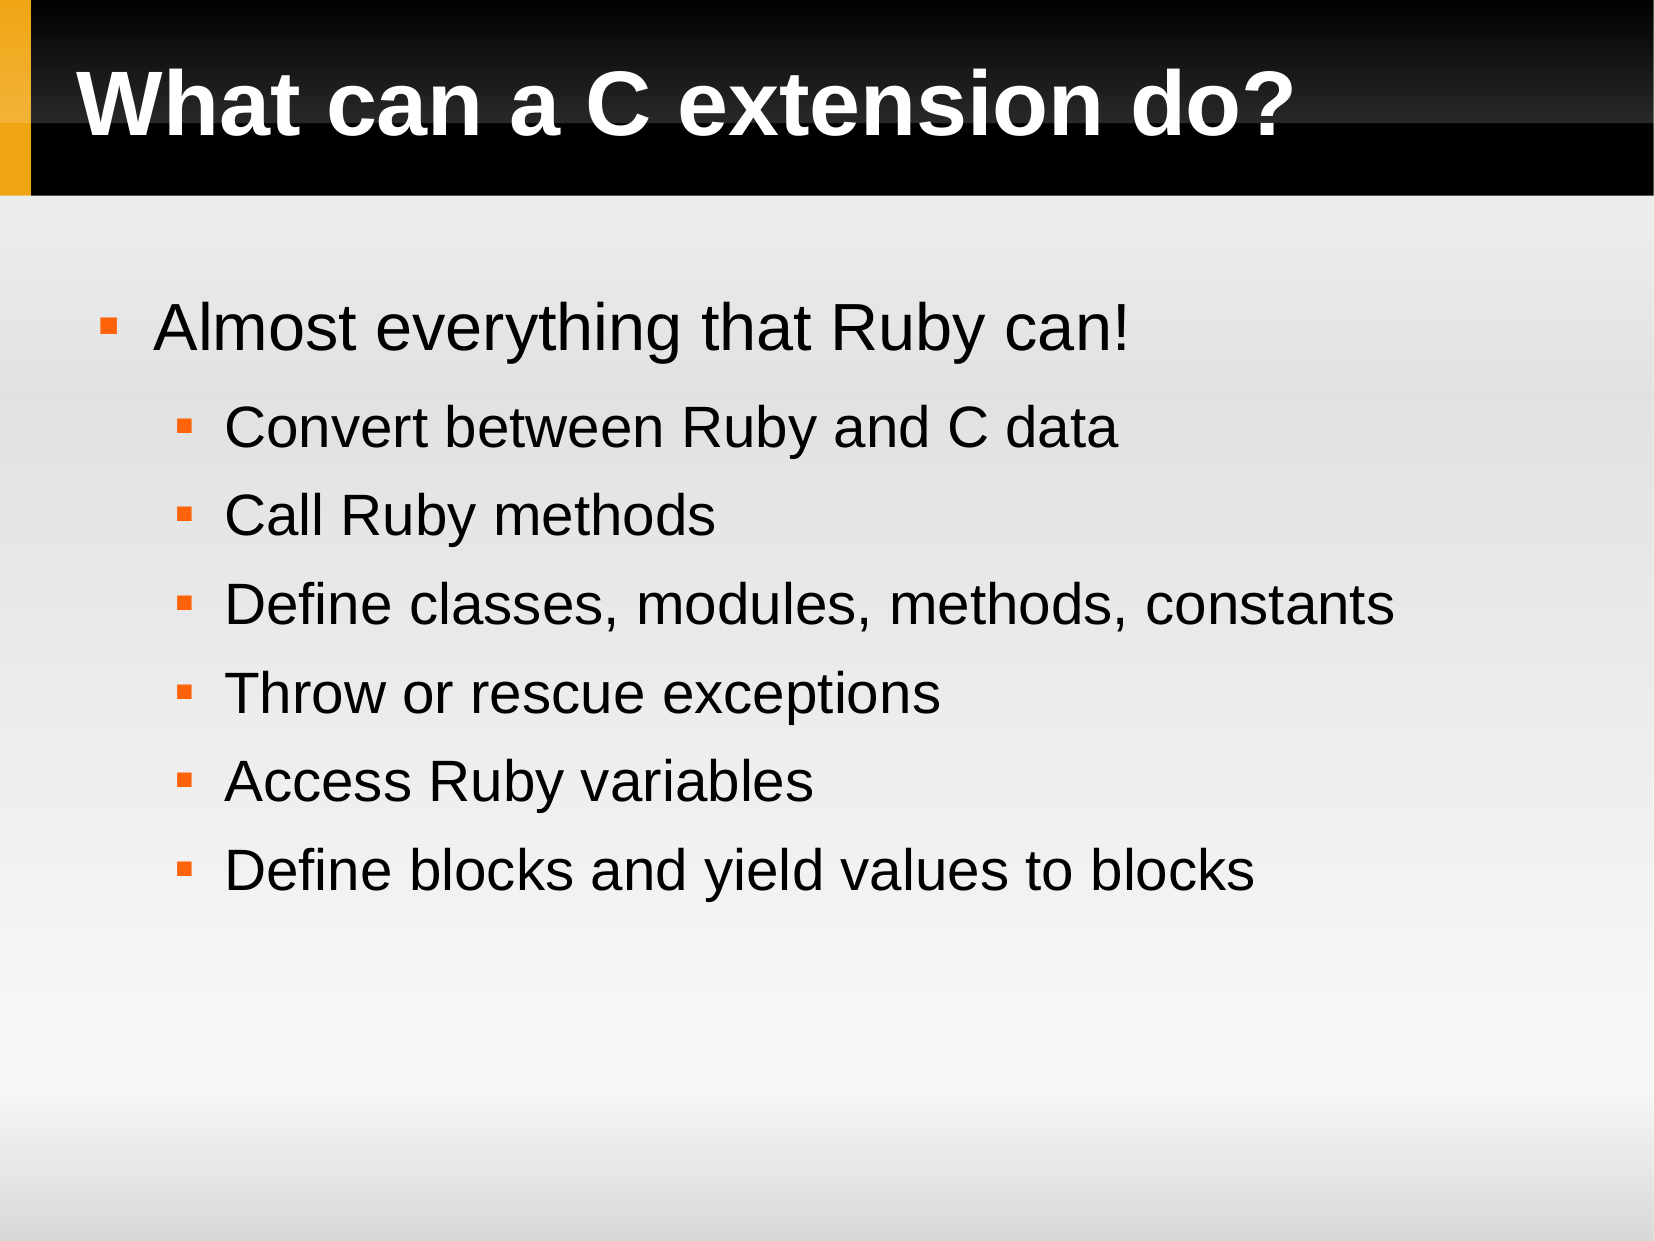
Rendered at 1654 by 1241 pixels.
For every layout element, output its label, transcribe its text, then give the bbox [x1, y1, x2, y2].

title What can a C extension do? [76, 0, 1565, 208]
list Almost everything that Ruby can! Convert between Ruby and C data Call Ruby methods Define classes, modules, methods, constants Throw or rescue exceptions Access Ruby variables Define blocks and yield values to blocks [82, 290, 1571, 1094]
picture [0, 0, 1654, 1241]
